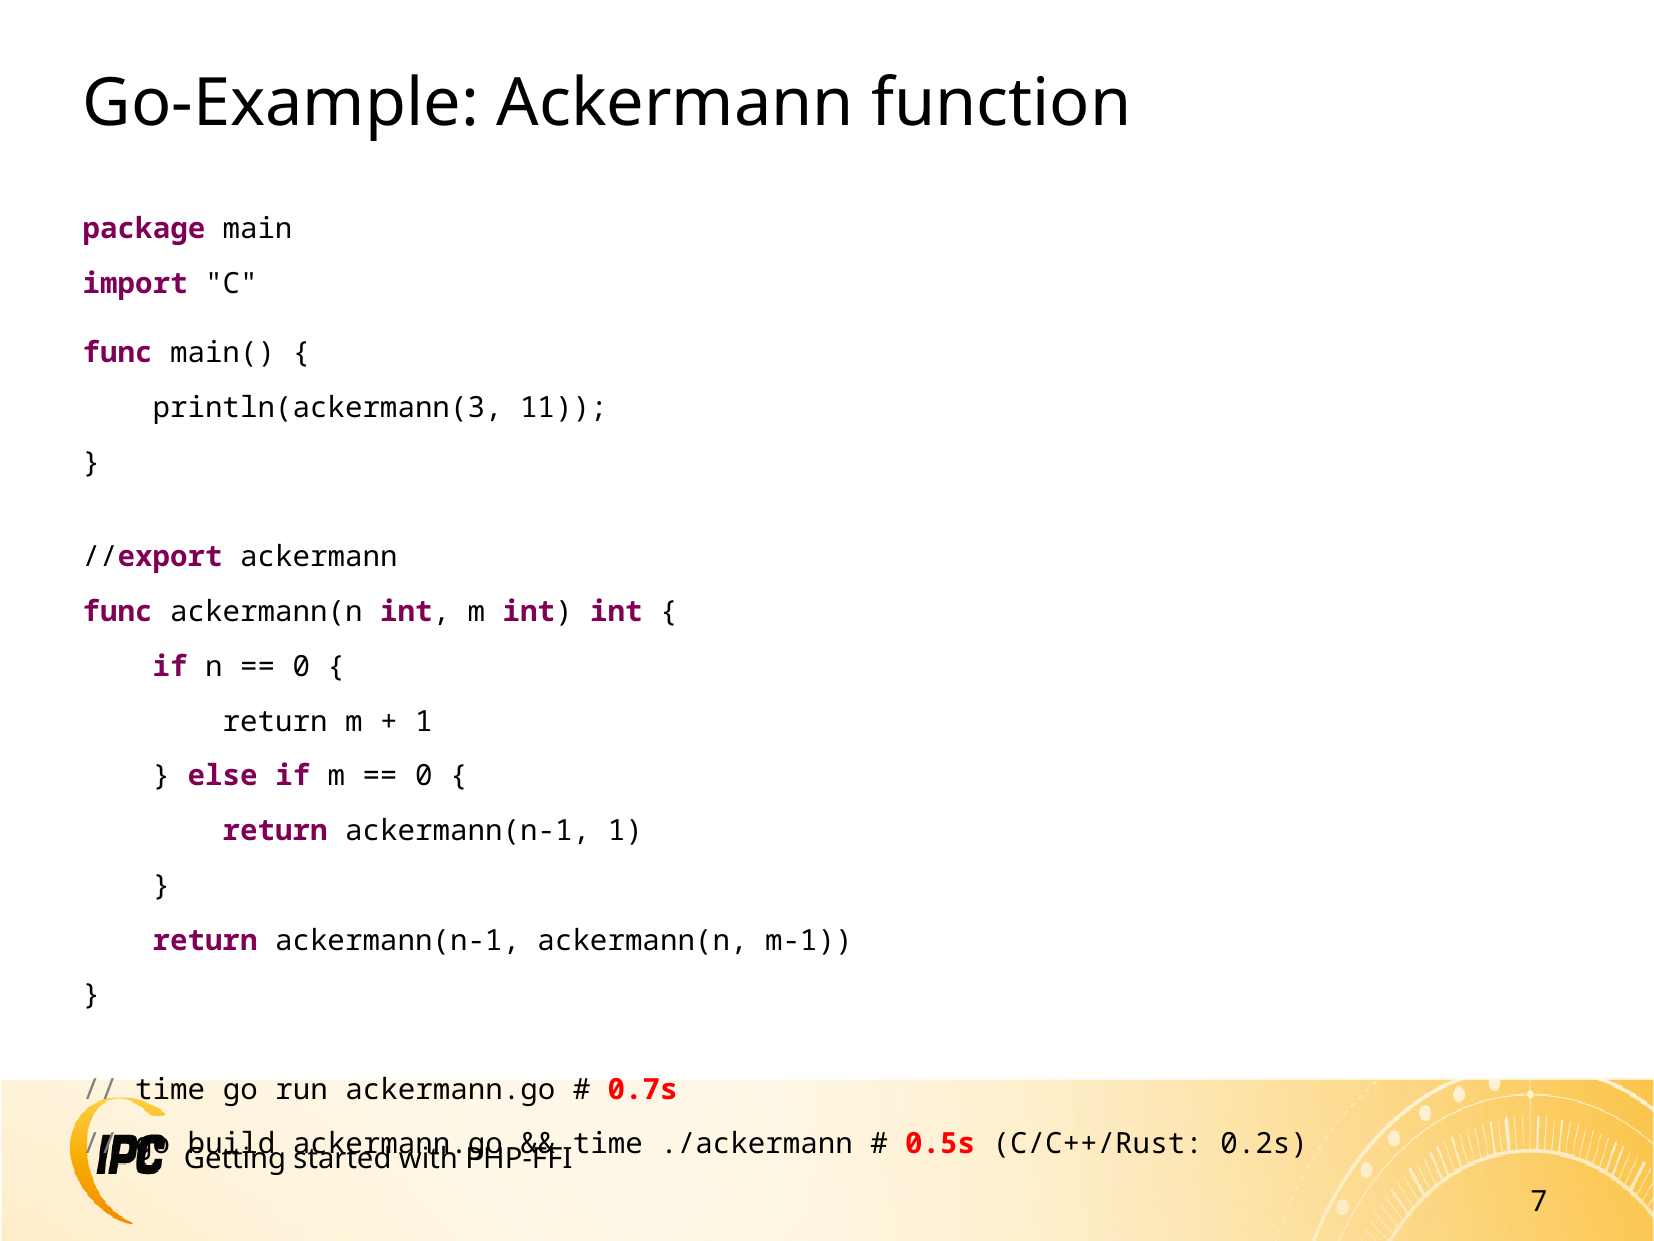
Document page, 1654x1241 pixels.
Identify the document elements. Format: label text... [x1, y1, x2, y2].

list package main import "C" func main() { println(ackermann(3, 11)); } //export ackermann func ackermann(n int, m int) int { if n == 0 { return m + 1 } else if m == 0 { return ackermann(n-1, 1) } return ackermann(n-1, ackermann(n, m-1)) } // time go run ackermann.go # 0.7s // go build ackermann.go && time ./ackermann # 0.5s (C/C++/Rust: 0.2s) [82, 207, 1571, 1064]
picture [0, 0, 1654, 1241]
title Go-Example: Ackermann function [23, 3, 1512, 196]
